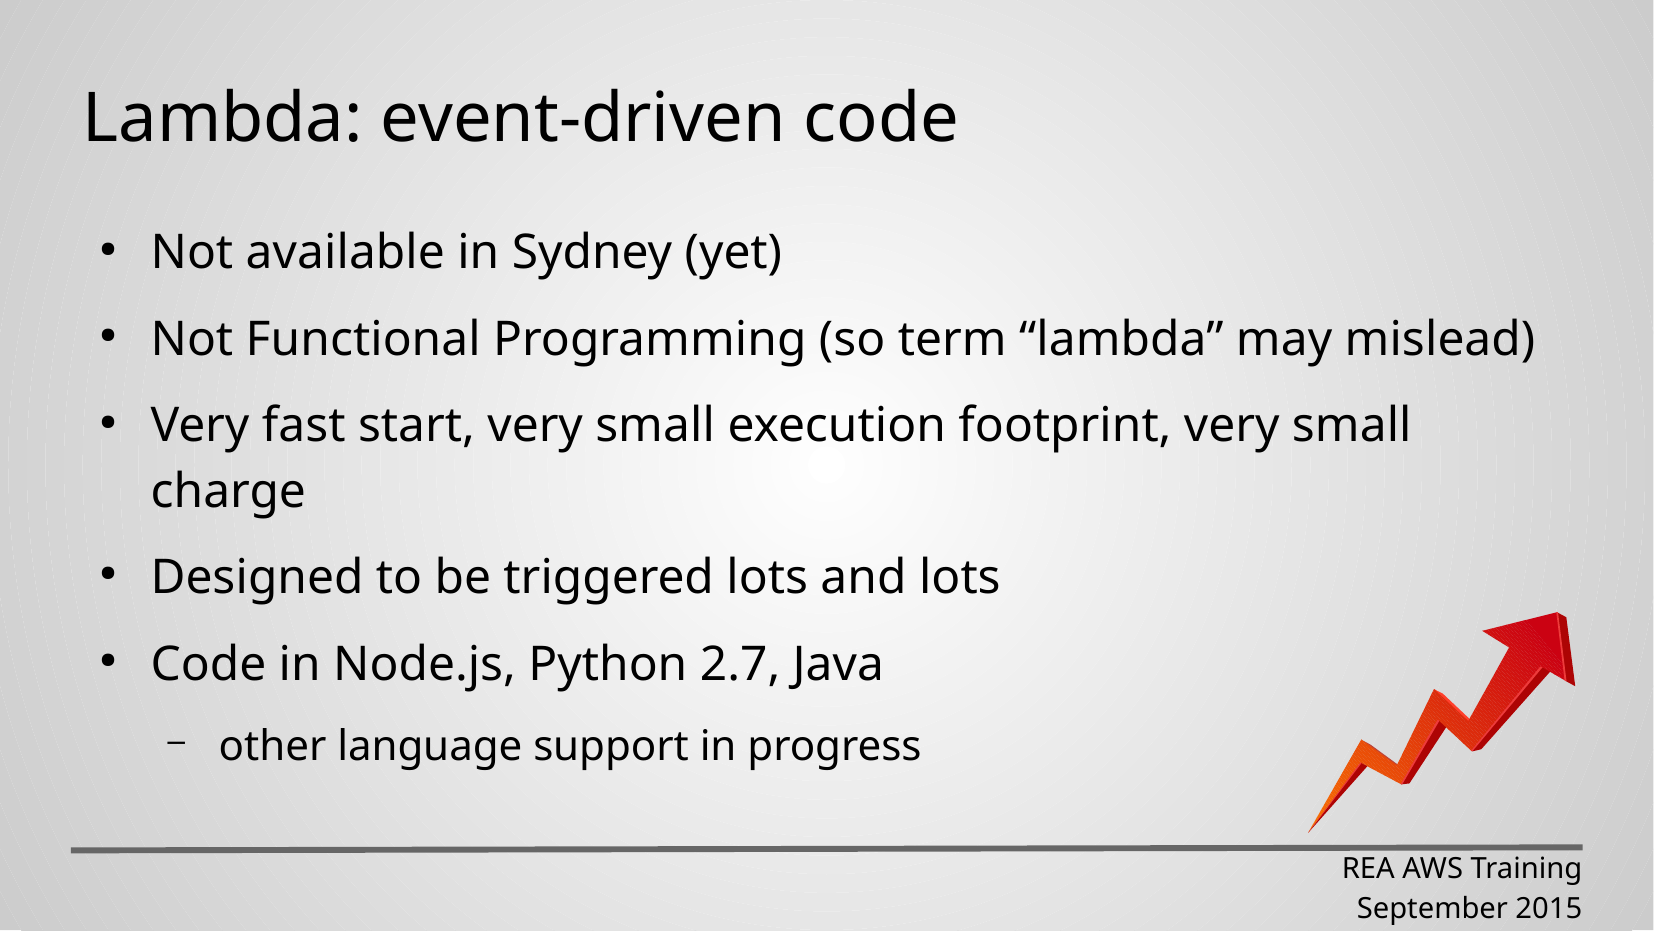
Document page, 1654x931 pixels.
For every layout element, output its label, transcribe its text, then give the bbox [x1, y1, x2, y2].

title Lambda: event-driven code [82, 37, 1571, 193]
list Not available in Sydney (yet) Not Functional Programming (so term “lambda” may mislead) Very fast start, very small execution footprint, very small charge Designed to be triggered lots and lots Code in Node.js, Python 2.7, Java other language support in progress [82, 217, 1571, 827]
picture [1299, 606, 1579, 839]
